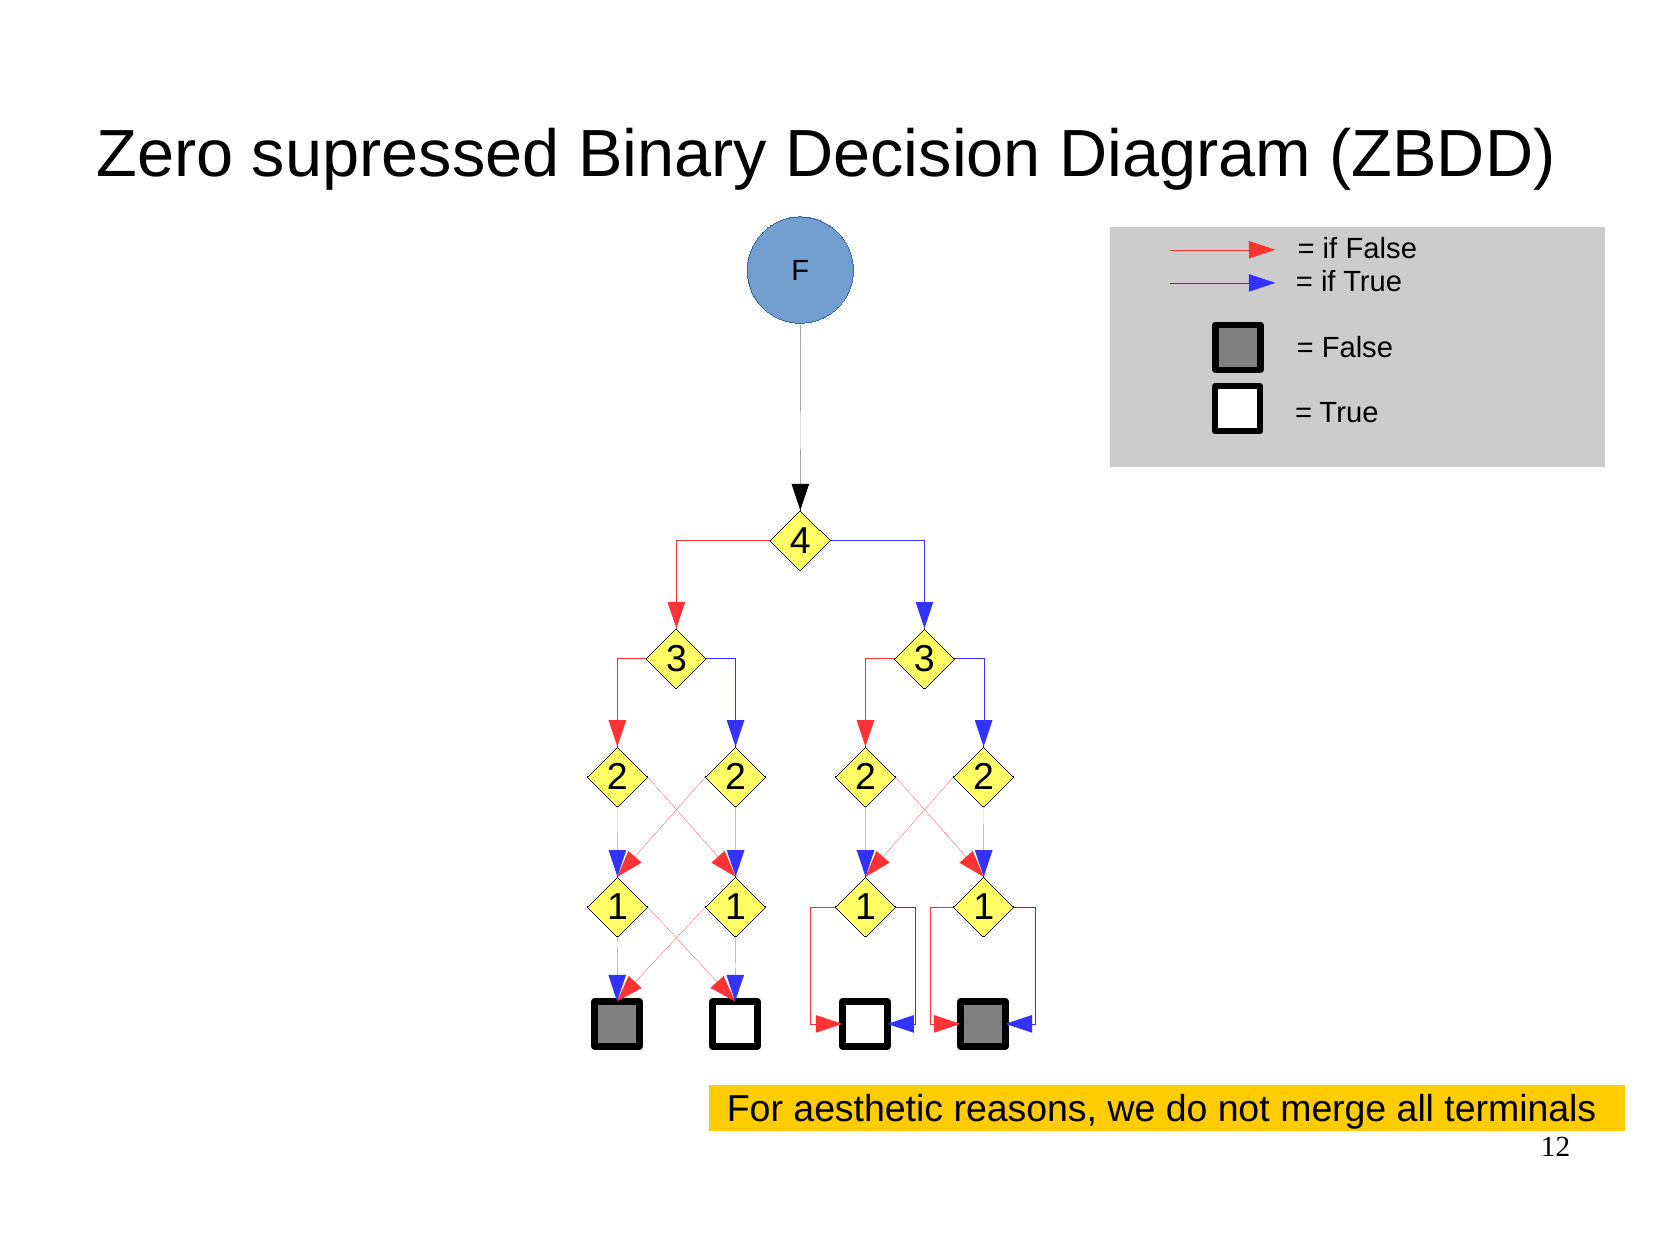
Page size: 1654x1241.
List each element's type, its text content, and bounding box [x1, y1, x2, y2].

text_box 2 [953, 746, 1014, 807]
text_box 1 [705, 876, 766, 937]
text_box 4 [770, 510, 831, 571]
text_box [1215, 386, 1261, 432]
text_box 1 [835, 876, 896, 937]
text_box 2 [705, 746, 766, 807]
text_box 2 [587, 746, 648, 807]
text_box [1215, 324, 1261, 370]
text_box 3 [894, 628, 955, 689]
title Zero supressed Binary Decision Diagram (ZBDD) [82, 49, 1571, 257]
text_box F [747, 257, 854, 324]
text_box 2 [835, 746, 896, 807]
text_box [960, 1001, 1006, 1047]
text_box [712, 1001, 758, 1047]
text_box 1 [953, 876, 1014, 937]
text_box [594, 1001, 640, 1047]
text_box = if False = if True = False = True [1109, 227, 1605, 468]
text_box 1 [587, 876, 648, 937]
text_box 3 [646, 628, 707, 689]
text_box [842, 1001, 888, 1047]
text_box For aesthetic reasons, we do not merge all terminals [709, 1085, 1625, 1131]
